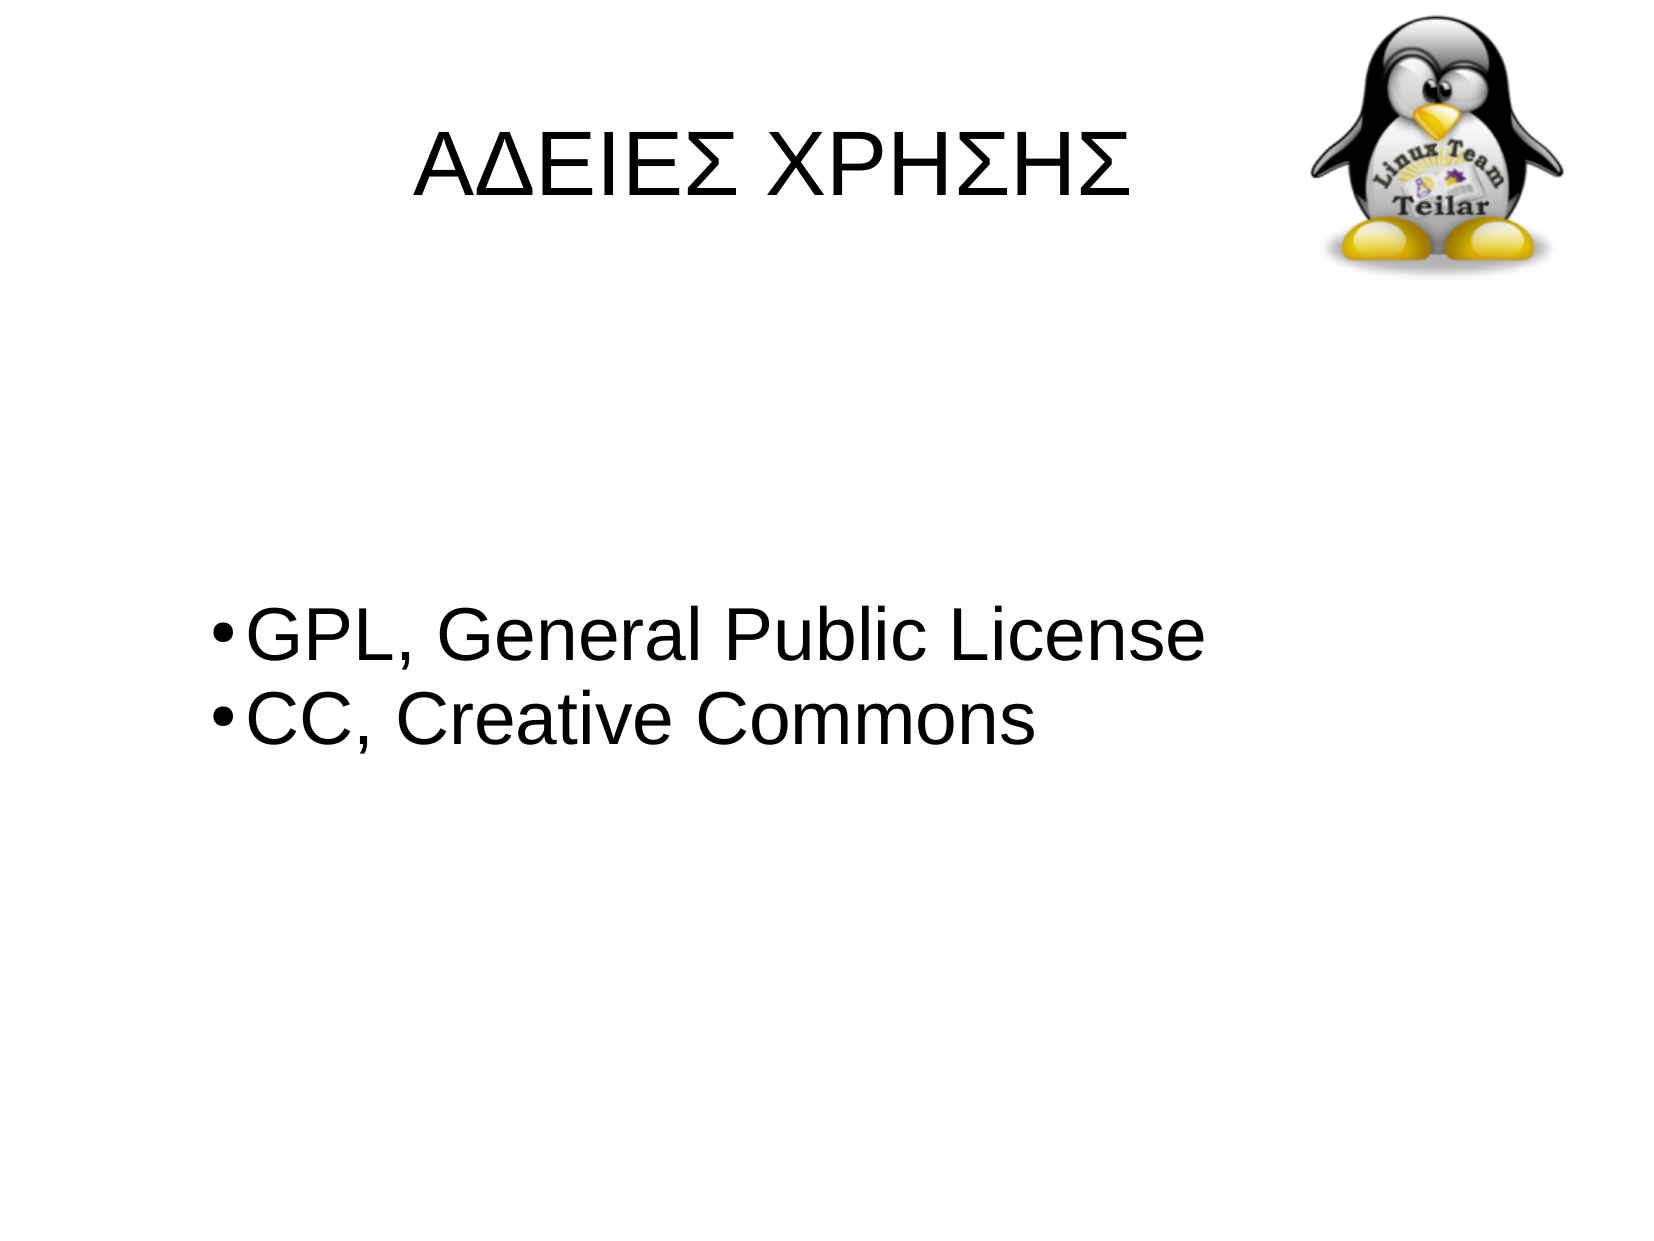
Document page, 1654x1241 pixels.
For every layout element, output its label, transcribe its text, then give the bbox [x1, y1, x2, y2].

picture [1305, 14, 1570, 280]
text_box GPL, General Public License CC, Creative Commons [195, 585, 1516, 931]
title ΑΔΕΙΕΣ ΧΡΗΣΗΣ [30, 60, 1305, 268]
